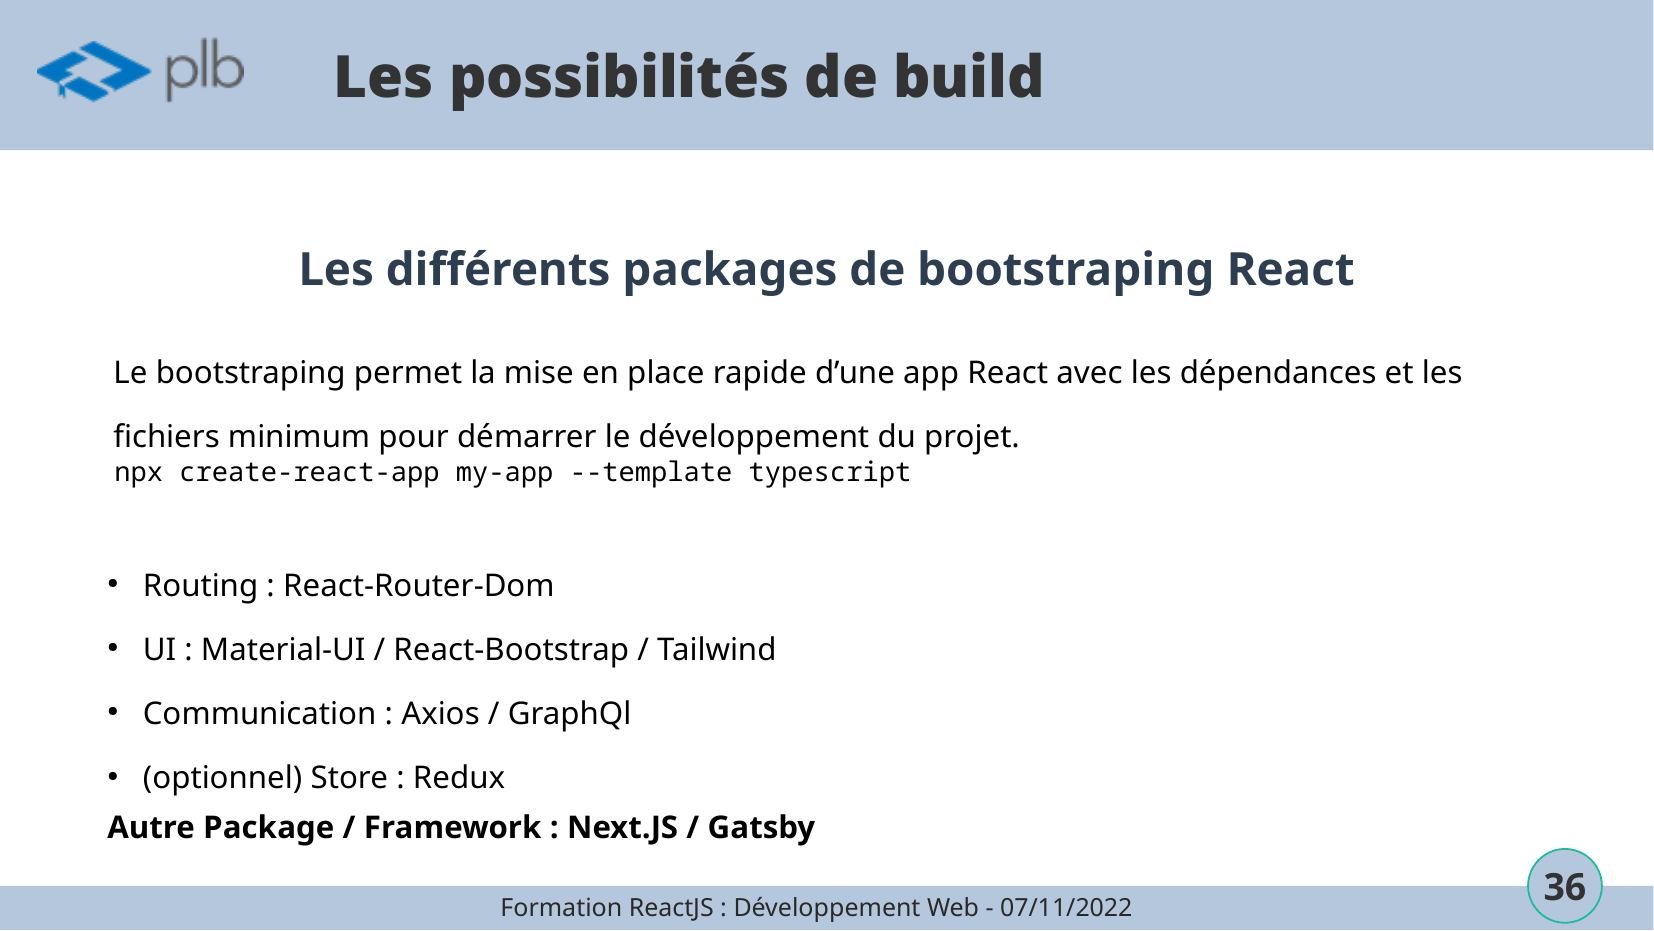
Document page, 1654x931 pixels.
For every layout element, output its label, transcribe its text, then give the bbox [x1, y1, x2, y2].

text_box Formation ReactJS : Développement Web - 07/11/2022 [461, 888, 1173, 926]
text_box Le bootstraping permet la mise en place rapide d’une app React avec les dépendances et les fichiers minimum pour démarrer le développement du projet. [63, 321, 1564, 445]
text_box Autre Package / Framework : Next.JS / Gatsby [57, 776, 1390, 863]
text_box Routing : React-Router-Dom UI : Material-UI / React-Bootstrap / Tailwind Communication : Axios / GraphQl (optionnel) Store : Redux [92, 534, 1593, 768]
title Les possibilités de build [333, 0, 1613, 151]
text_box npx create-react-app my-app --template typescript [99, 444, 1264, 498]
picture [37, 33, 244, 113]
text_box Les différents packages de bootstraping React [59, 236, 1595, 283]
